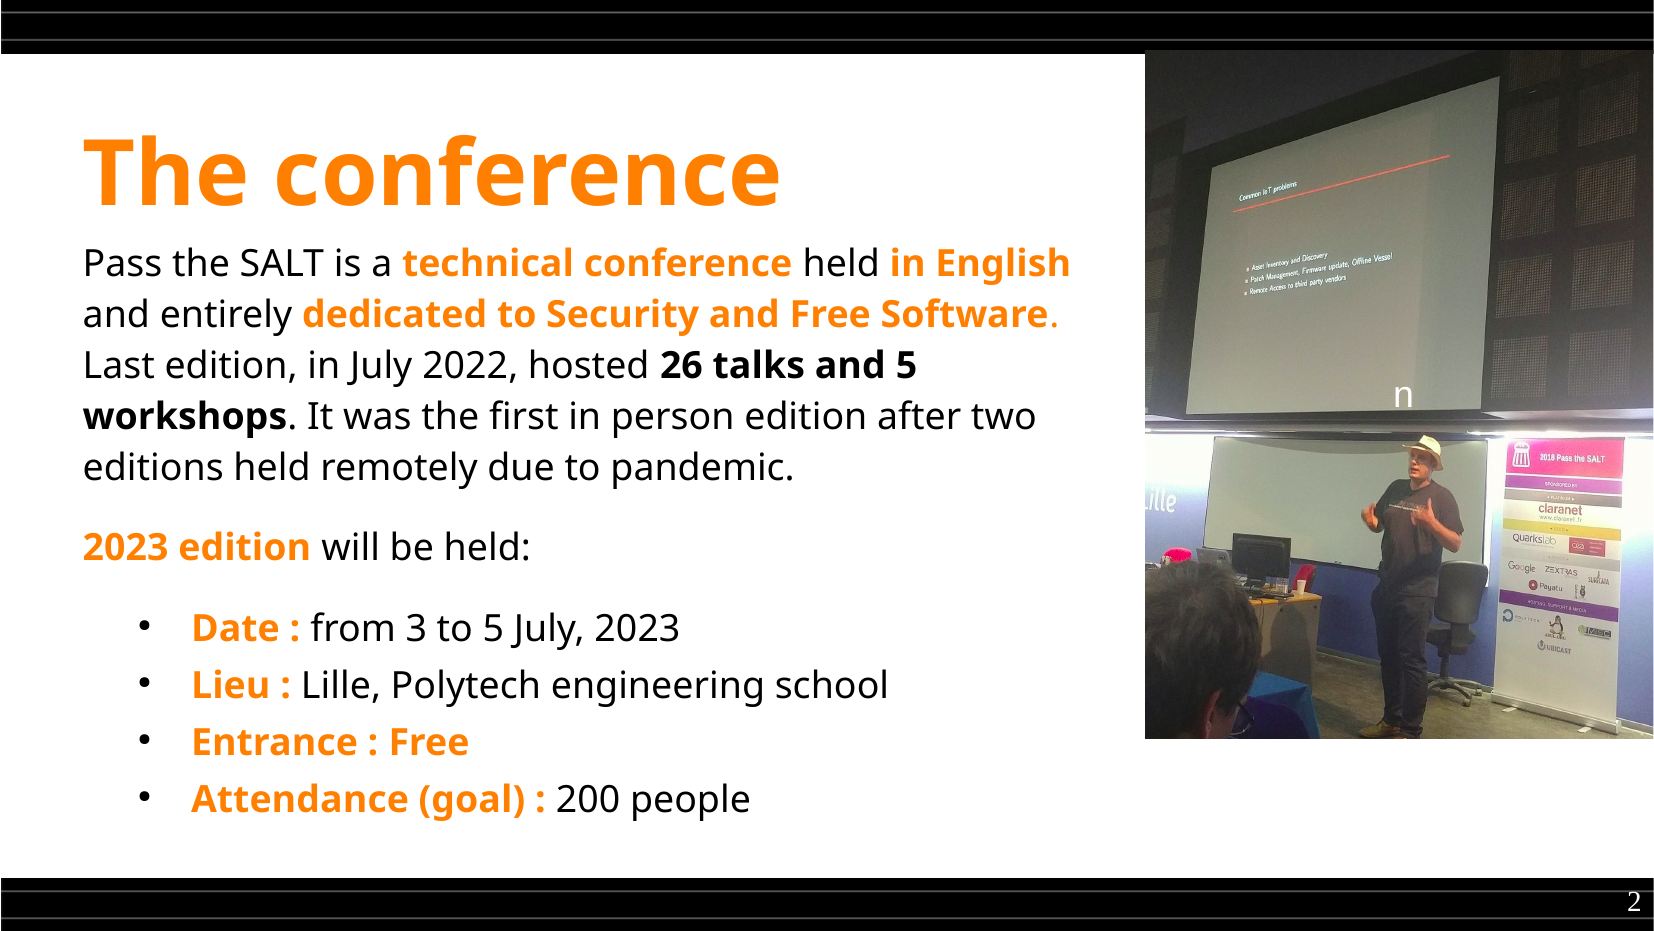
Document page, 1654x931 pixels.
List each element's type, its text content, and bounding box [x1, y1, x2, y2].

picture [1, 878, 1654, 931]
list Pass the SALT is a technical conference held in English and entirely dedicated to Security and Free Software. Last edition, in July 2022, hosted 26 talks and 5 workshops. It was the first in person edition after two editions held remotely due to pandemic. 2023 edition will be held: Date : from 3 to 5 July, 2023 Lieu : Lille, Polytech engineering school Entrance : Free Attendance (goal) : 200 people [82, 236, 1134, 851]
title The conference [82, 92, 1145, 249]
picture [1, 0, 1654, 739]
